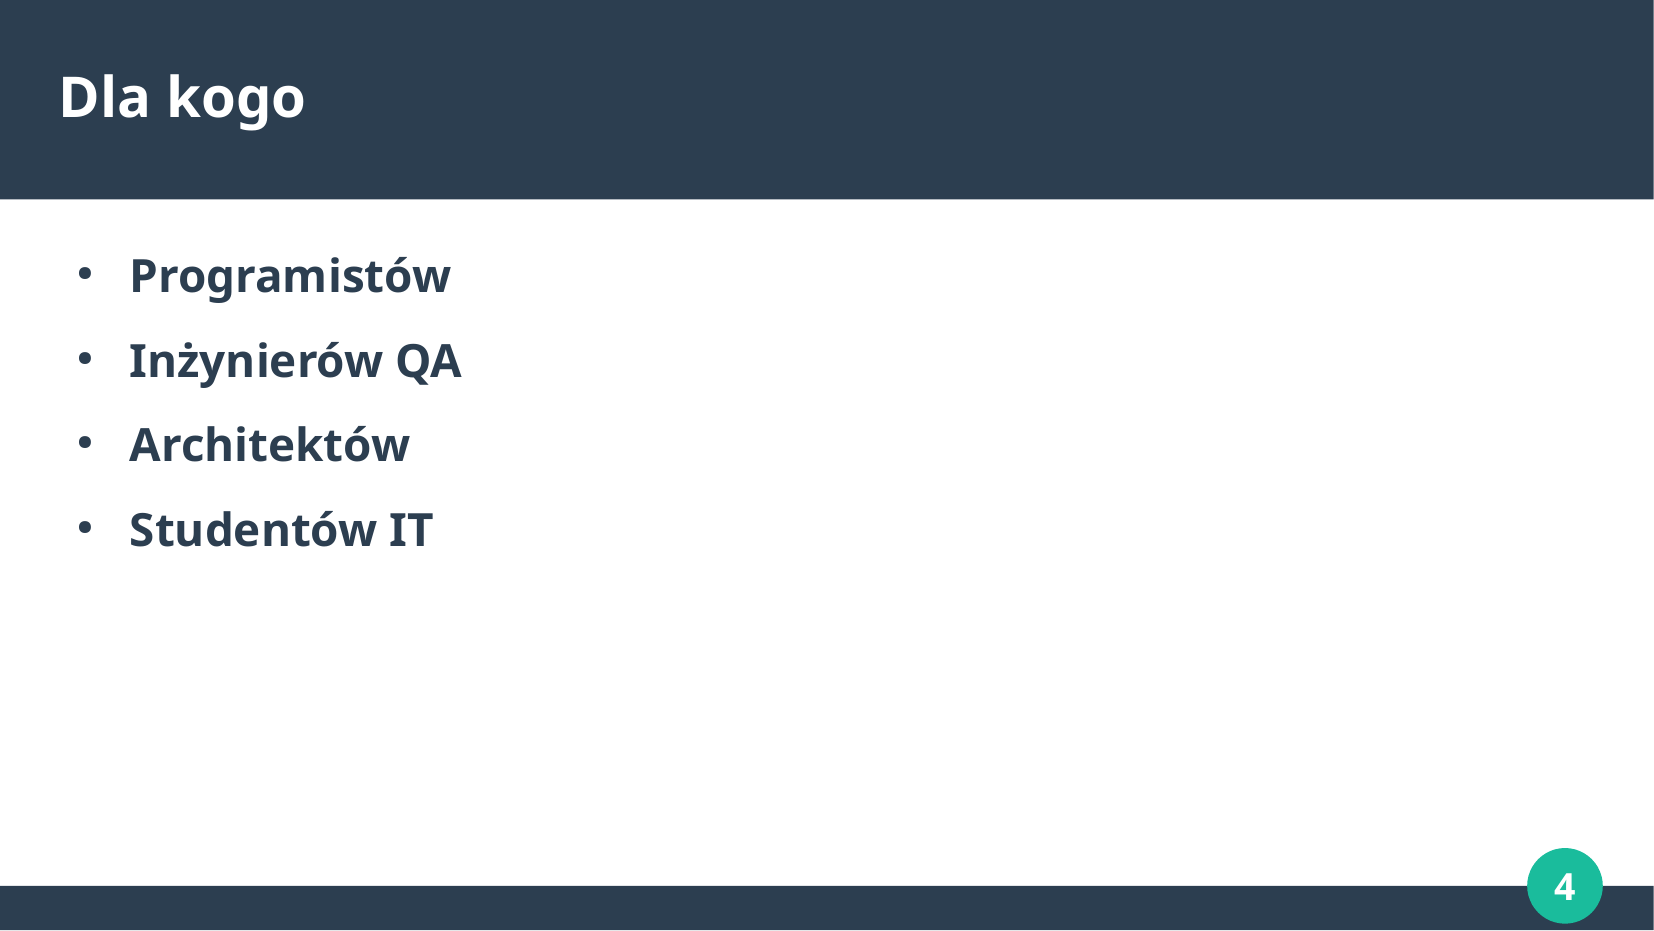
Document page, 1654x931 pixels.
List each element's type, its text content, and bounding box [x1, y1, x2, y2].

list Programistów Inżynierów QA Architektów Studentów IT [59, 243, 1595, 864]
title Dla kogo [59, 37, 1595, 156]
